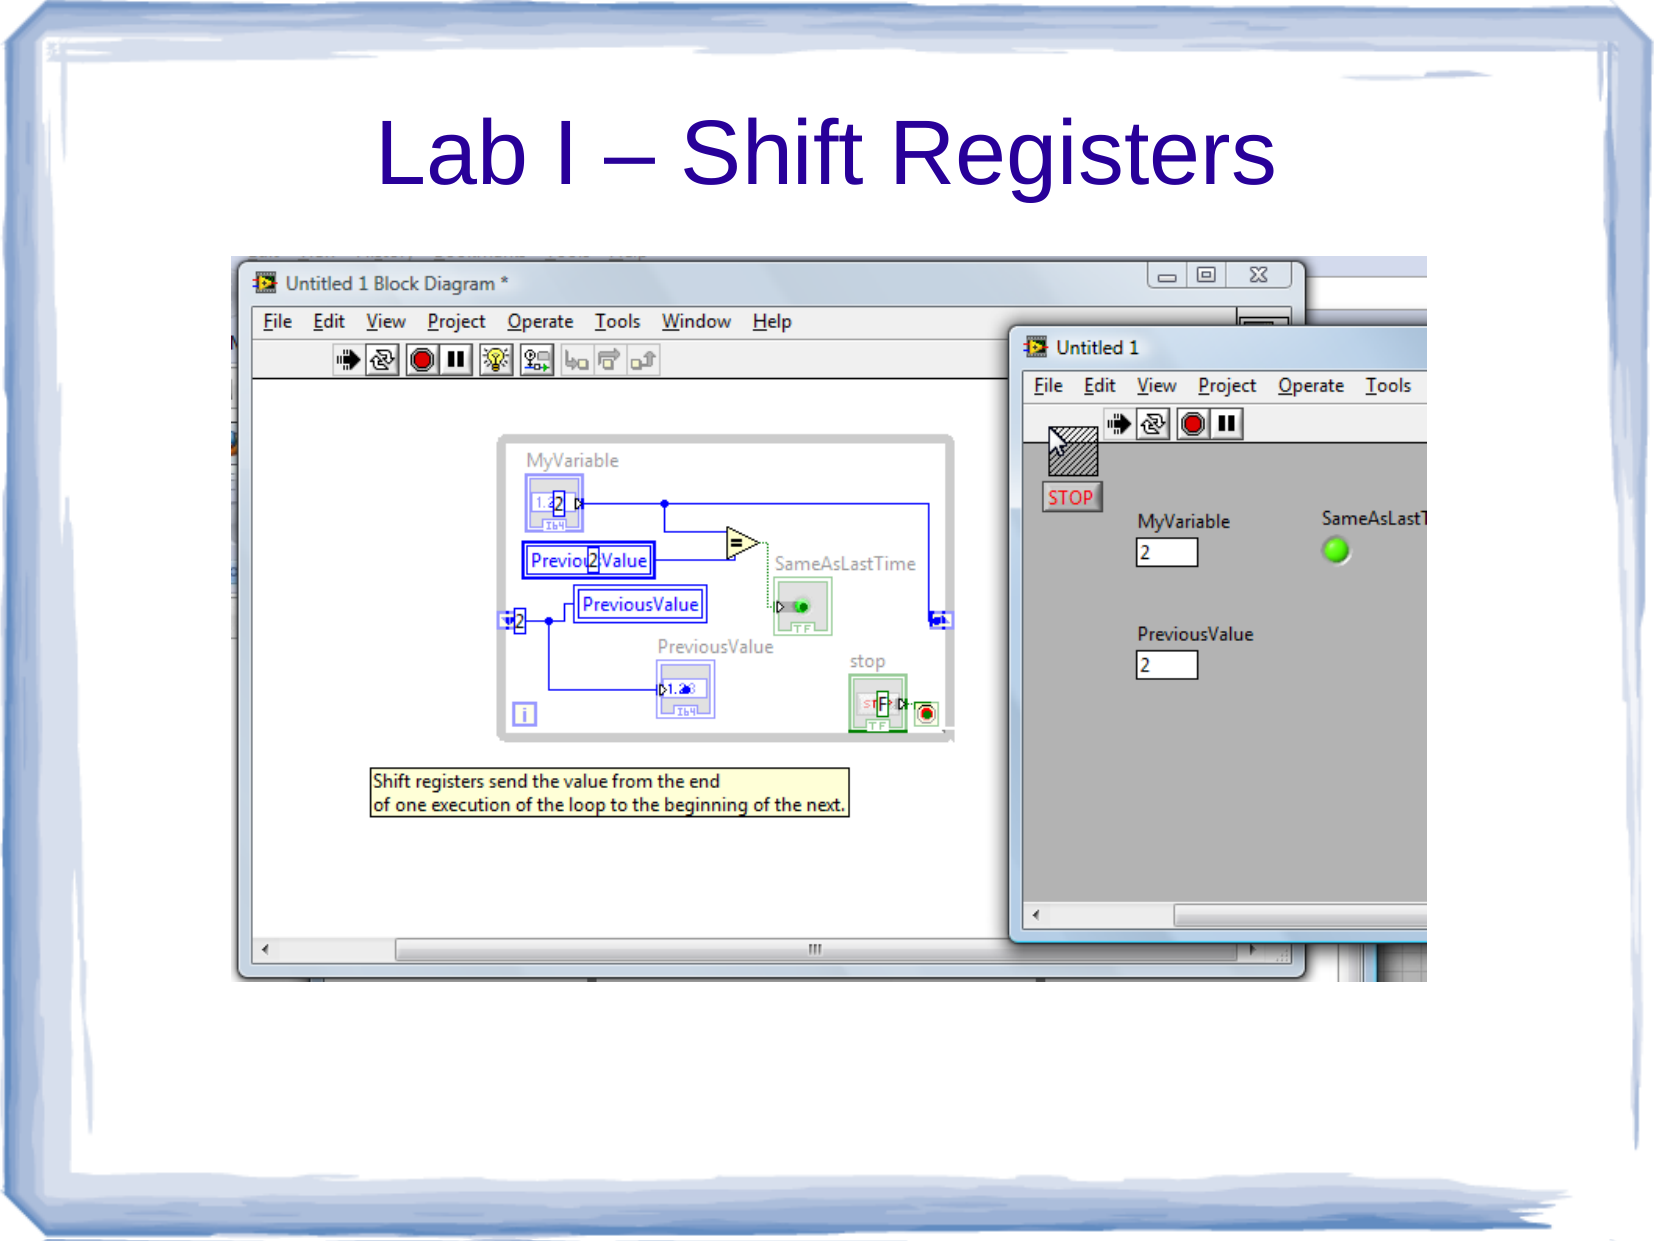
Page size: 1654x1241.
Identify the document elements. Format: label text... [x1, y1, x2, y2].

picture [0, 0, 1654, 1241]
title Lab I – Shift Registers [82, 56, 1571, 250]
